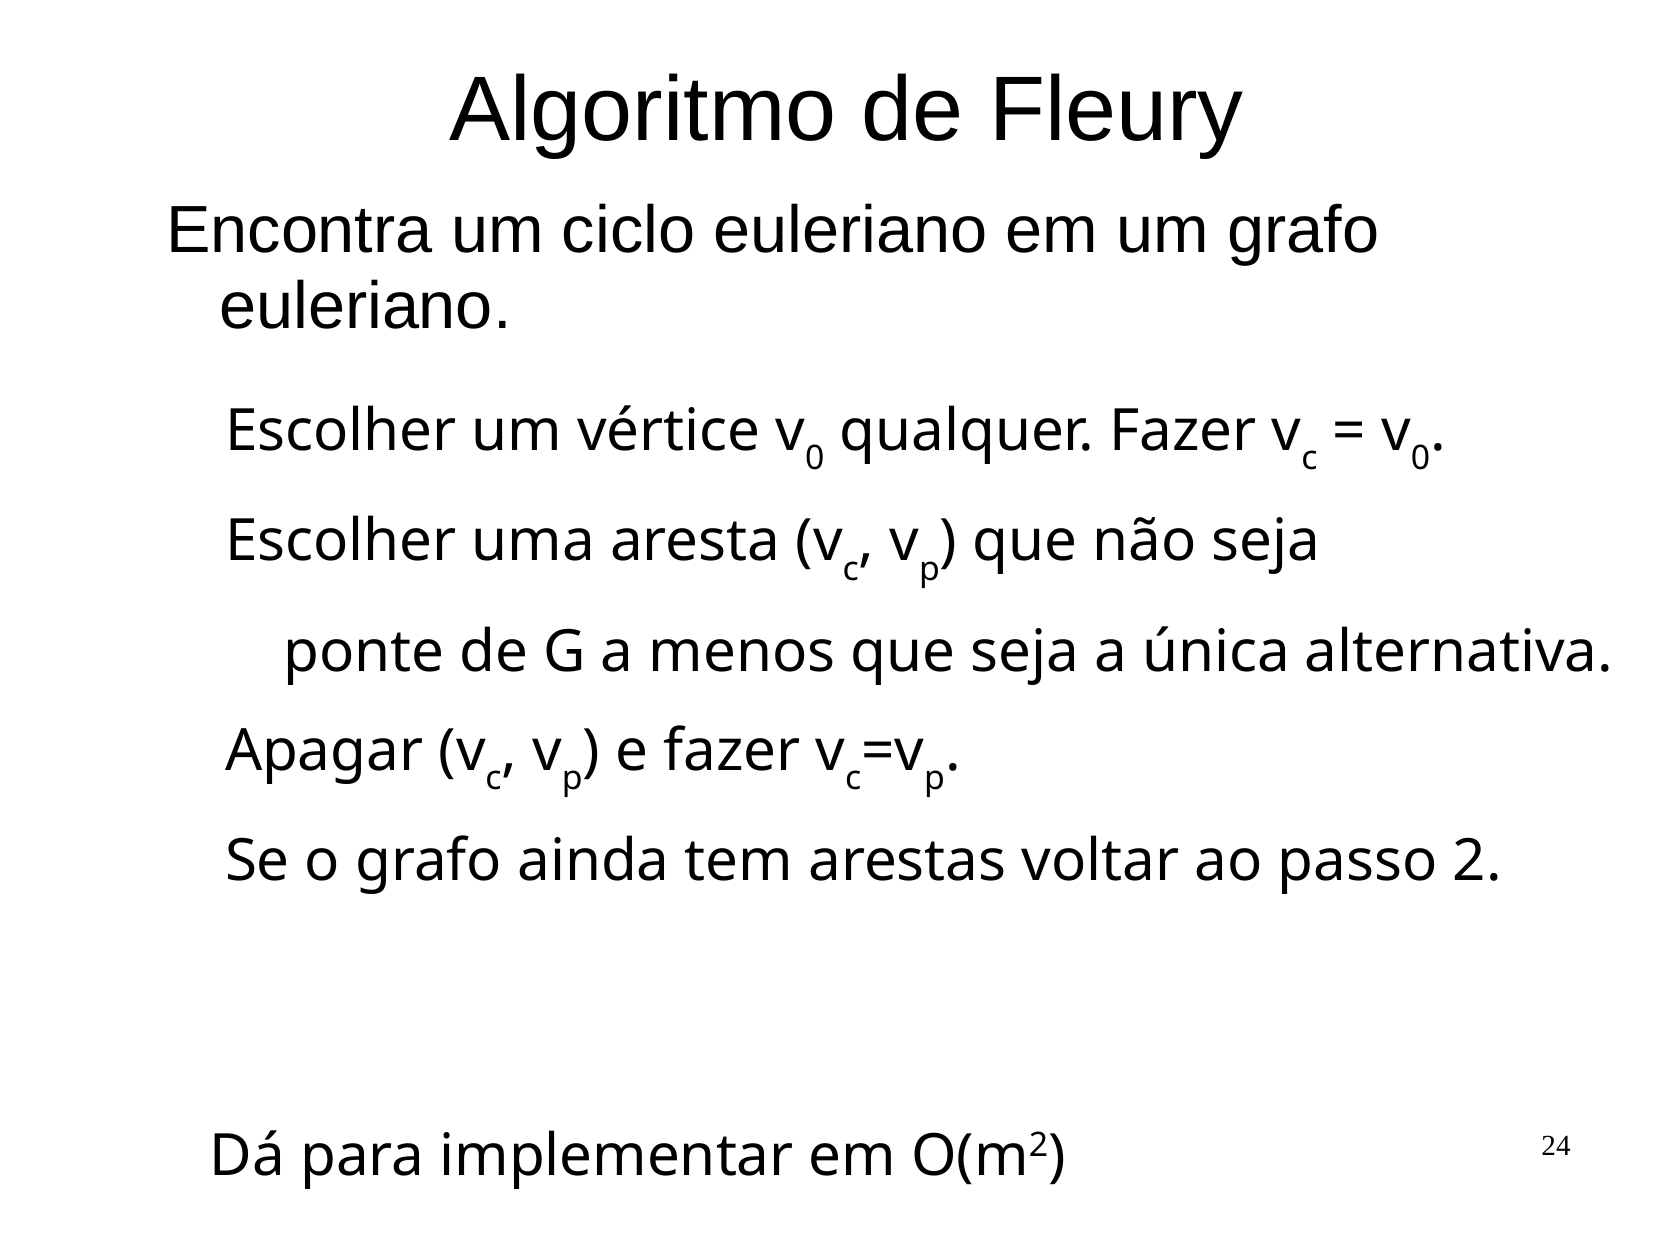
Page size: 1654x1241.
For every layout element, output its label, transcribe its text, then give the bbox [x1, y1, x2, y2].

text_box Escolher um vértice v0 qualquer. Fazer vc = v0. Escolher uma aresta (vc, vp) que não seja ponte de G a menos que seja a única alternativa. Apagar (vc, vp) e fazer vc=vp. Se o grafo ainda tem arestas voltar ao passo 2. Dá para implementar em O(m2) [209, 387, 1654, 1042]
title Algoritmo de Fleury [261, 51, 1433, 165]
list Encontra um ciclo euleriano em um grafo euleriano. [148, 191, 1595, 391]
